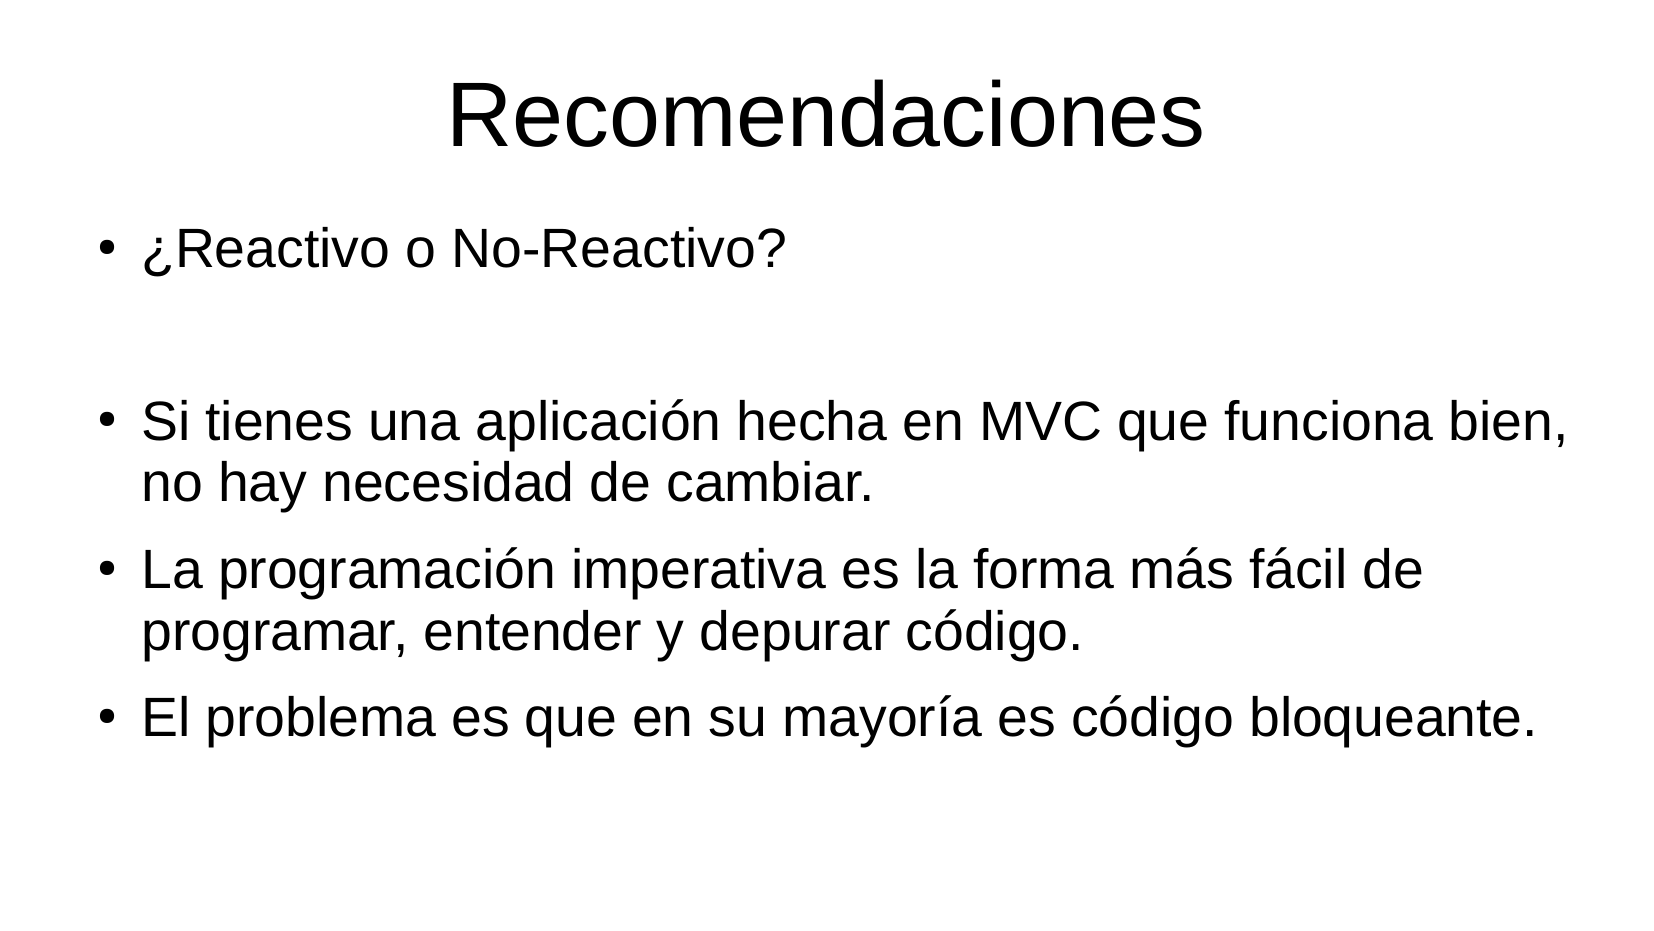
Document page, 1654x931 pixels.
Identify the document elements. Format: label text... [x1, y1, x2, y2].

list ¿Reactivo o No-Reactivo? Si tienes una aplicación hecha en MVC que funciona bien, no hay necesidad de cambiar. La programación imperativa es la forma más fácil de programar, entender y depurar código. El problema es que en su mayoría es código bloqueante. [82, 217, 1571, 758]
title Recomendaciones [82, 37, 1571, 193]
